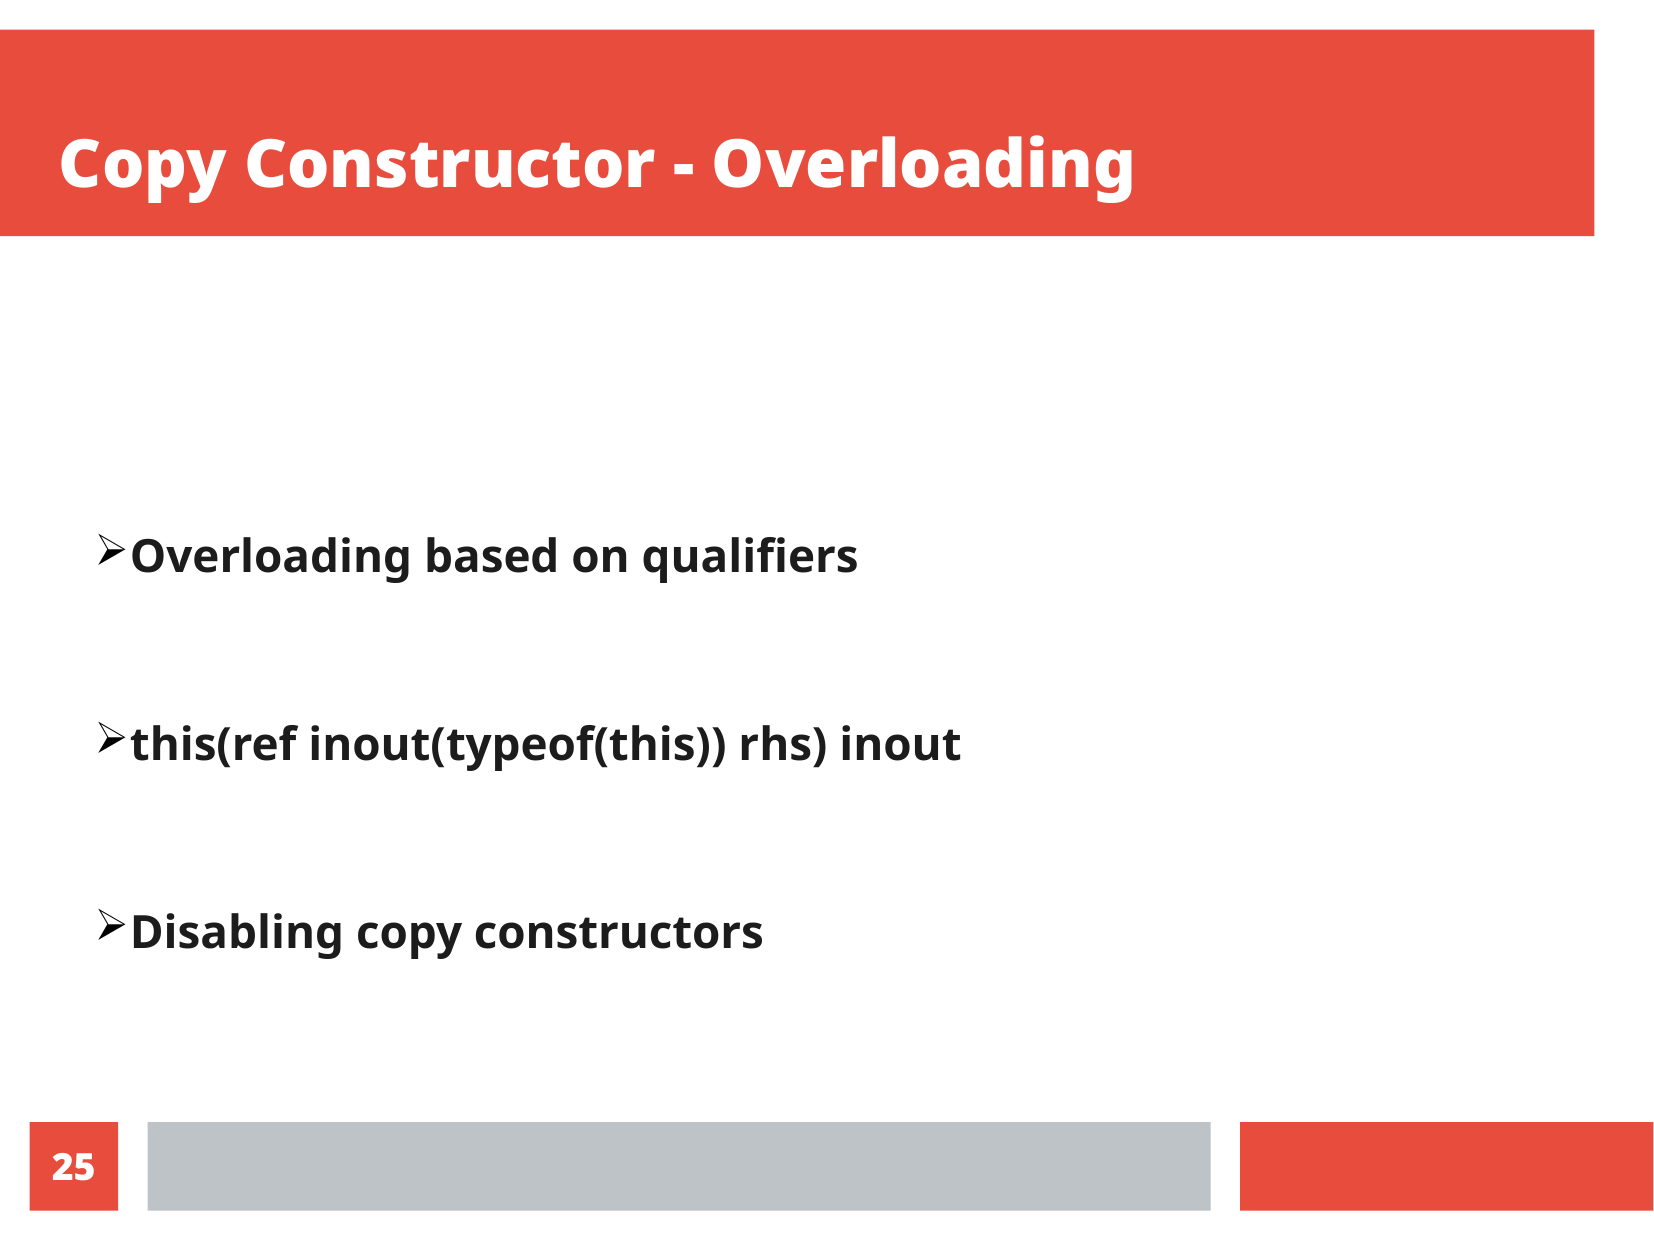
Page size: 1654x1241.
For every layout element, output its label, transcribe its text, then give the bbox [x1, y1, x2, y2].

title Copy Constructor - Overloading [59, 59, 1595, 207]
subtitle Overloading based on qualifiers this(ref inout(typeof(this)) rhs) inout Disabling copy constructors [59, 324, 1565, 1093]
